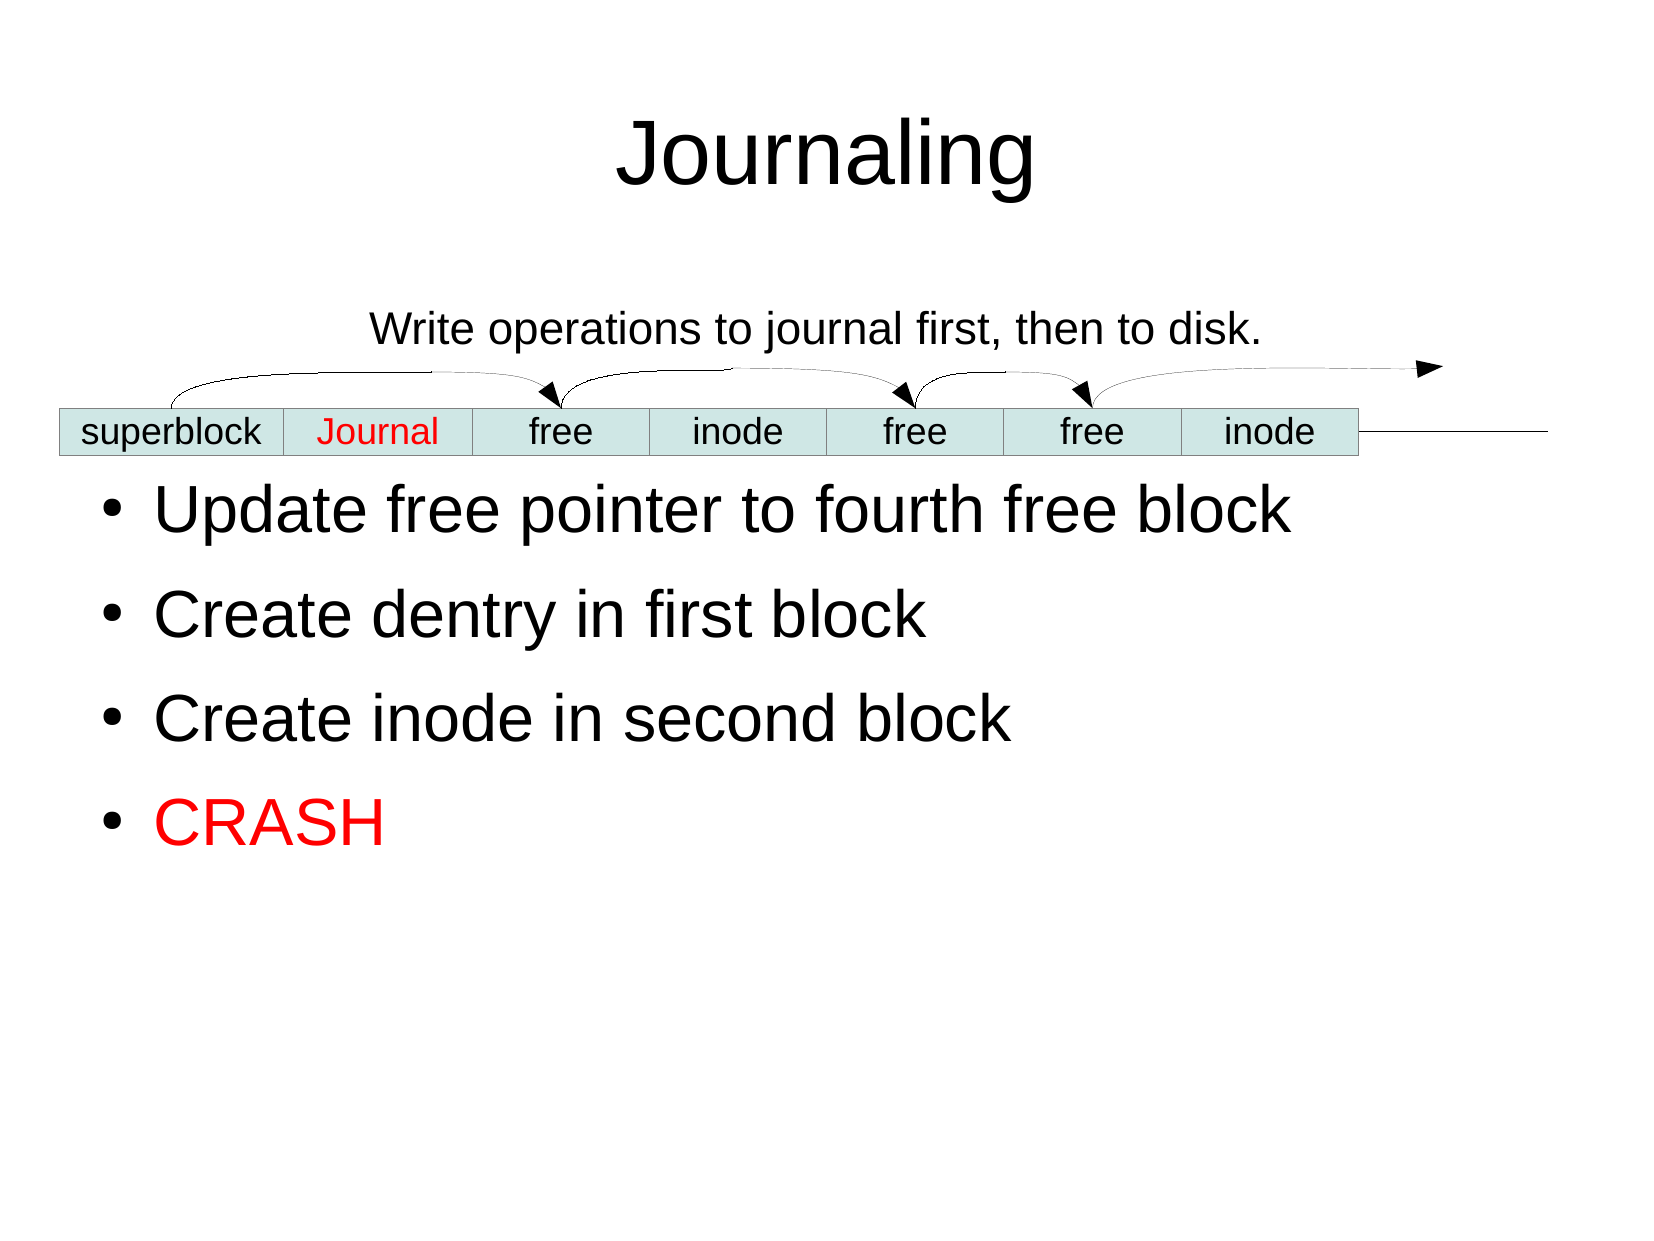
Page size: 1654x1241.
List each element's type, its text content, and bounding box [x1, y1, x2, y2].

text_box free [472, 408, 649, 456]
text_box Write operations to journal first, then to disk. [354, 295, 1335, 362]
text_box inode [1181, 408, 1359, 456]
title Journaling [82, 49, 1571, 257]
text_box free [826, 408, 1003, 456]
text_box free [1003, 408, 1181, 456]
text_box Journal [283, 408, 472, 456]
list Update free pointer to fourth free block Create dentry in first block Create inode in second block CRASH [82, 472, 1571, 1109]
text_box inode [649, 408, 826, 456]
text_box superblock [59, 408, 283, 456]
